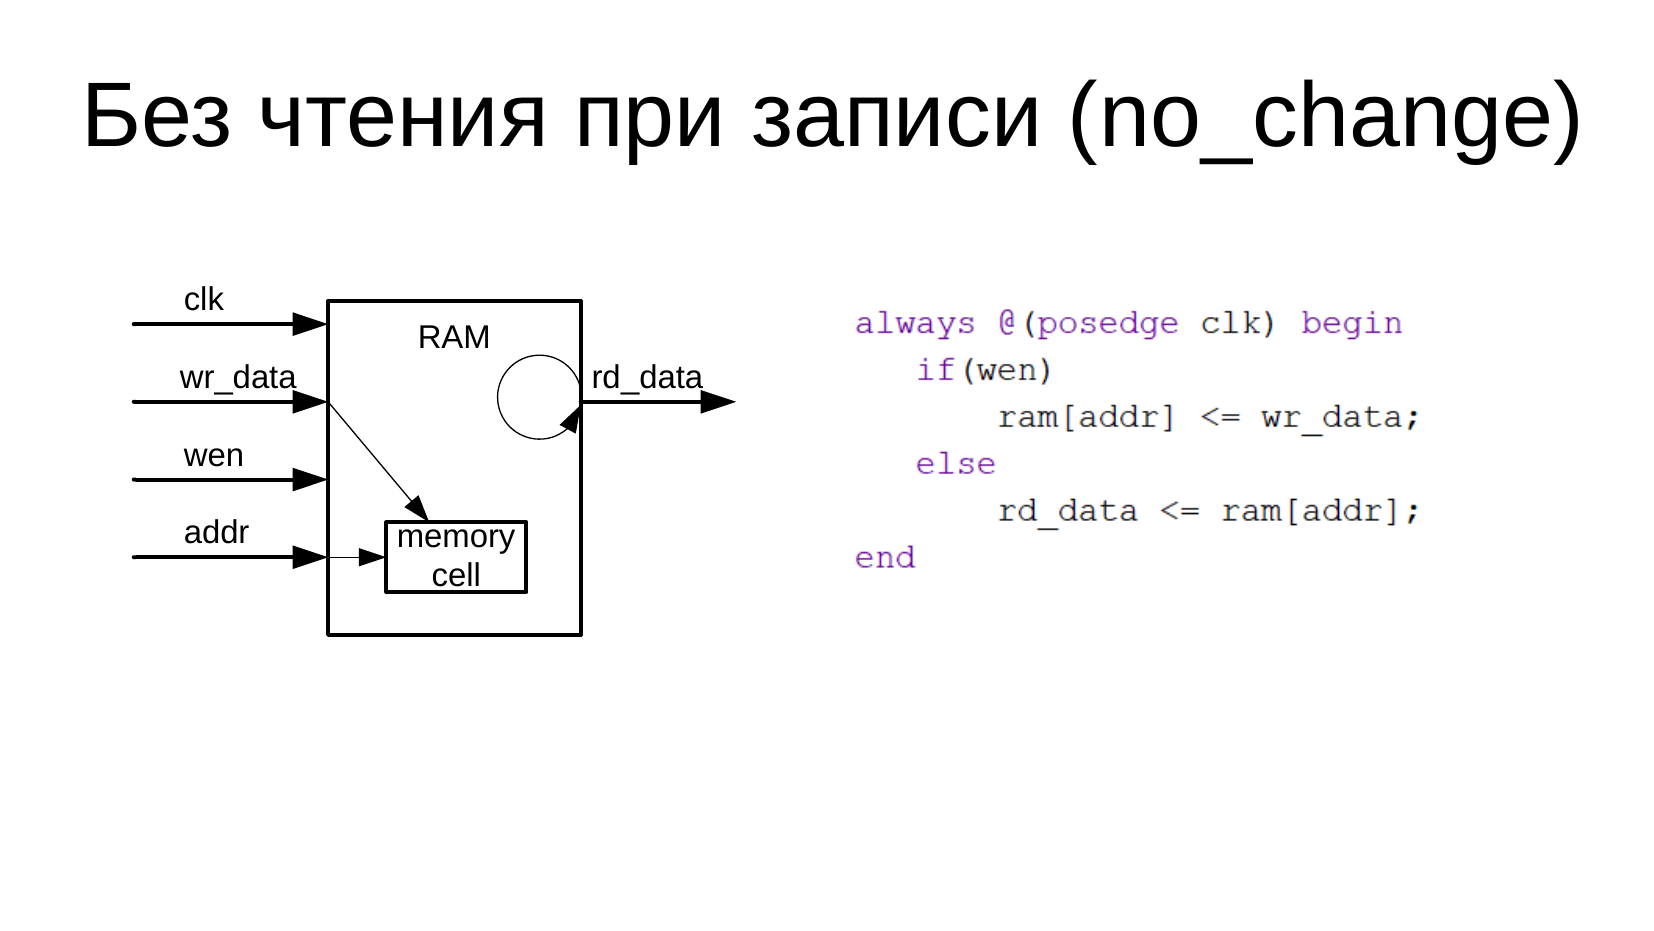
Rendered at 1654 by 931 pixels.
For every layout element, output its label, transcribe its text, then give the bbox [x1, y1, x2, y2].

picture [90, 270, 782, 646]
picture [808, 291, 1474, 586]
title Без чтения при записи (no_change) [60, 12, 1606, 218]
